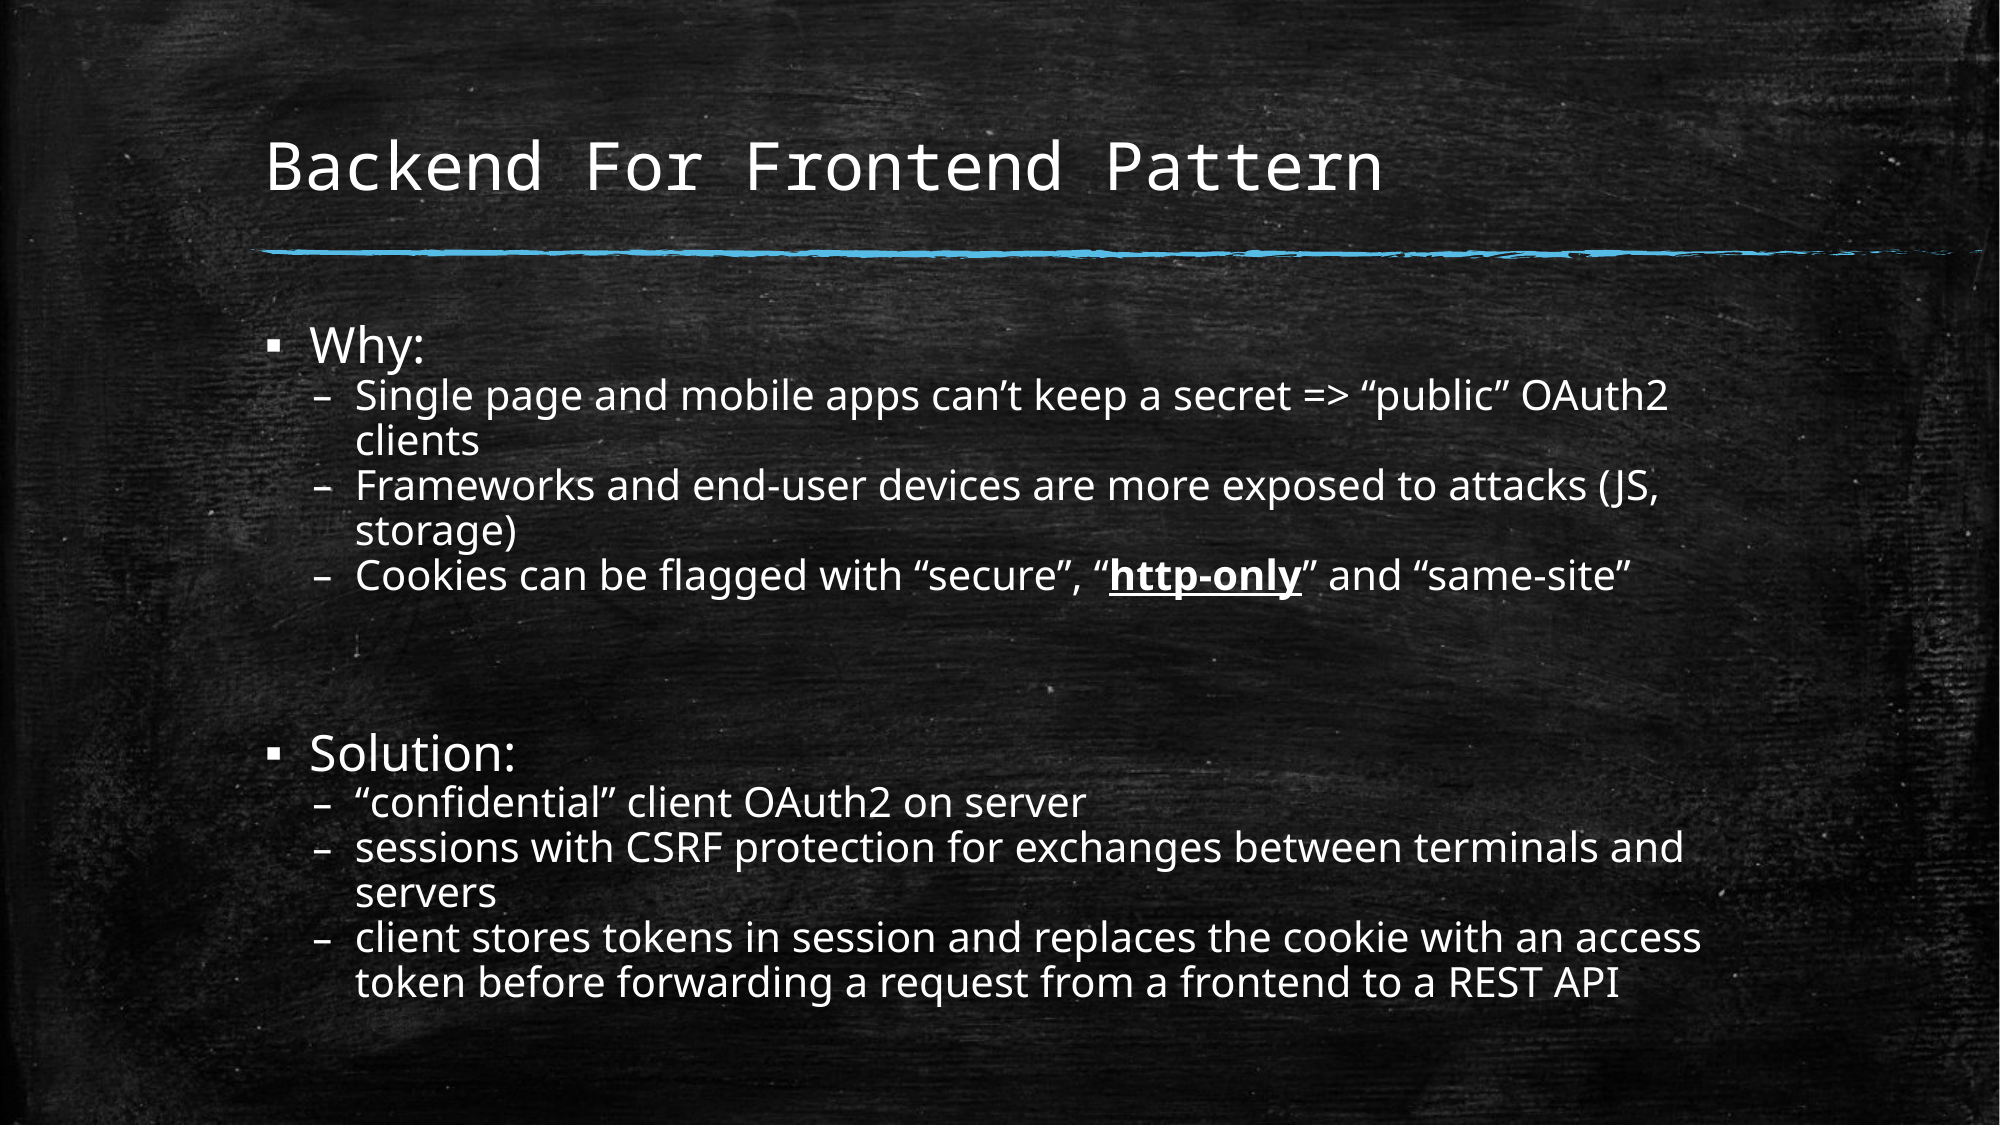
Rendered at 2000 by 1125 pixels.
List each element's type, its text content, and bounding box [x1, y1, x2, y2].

title Backend For Frontend Pattern [249, 45, 1750, 213]
picture [0, 0, 2000, 1125]
list Why: Single page and mobile apps can’t keep a secret => “public” OAuth2 clients Frameworks and end-user devices are more exposed to attacks (JS, storage) Cookies can be flagged with “secure”, “http-only” and “same-site” Solution: “confidential” client OAuth2 on server sessions with CSRF protection for exchanges between terminals and servers client stores tokens in session and replaces the cookie with an access token before forwarding a request from a frontend to a REST API [249, 312, 1750, 1013]
